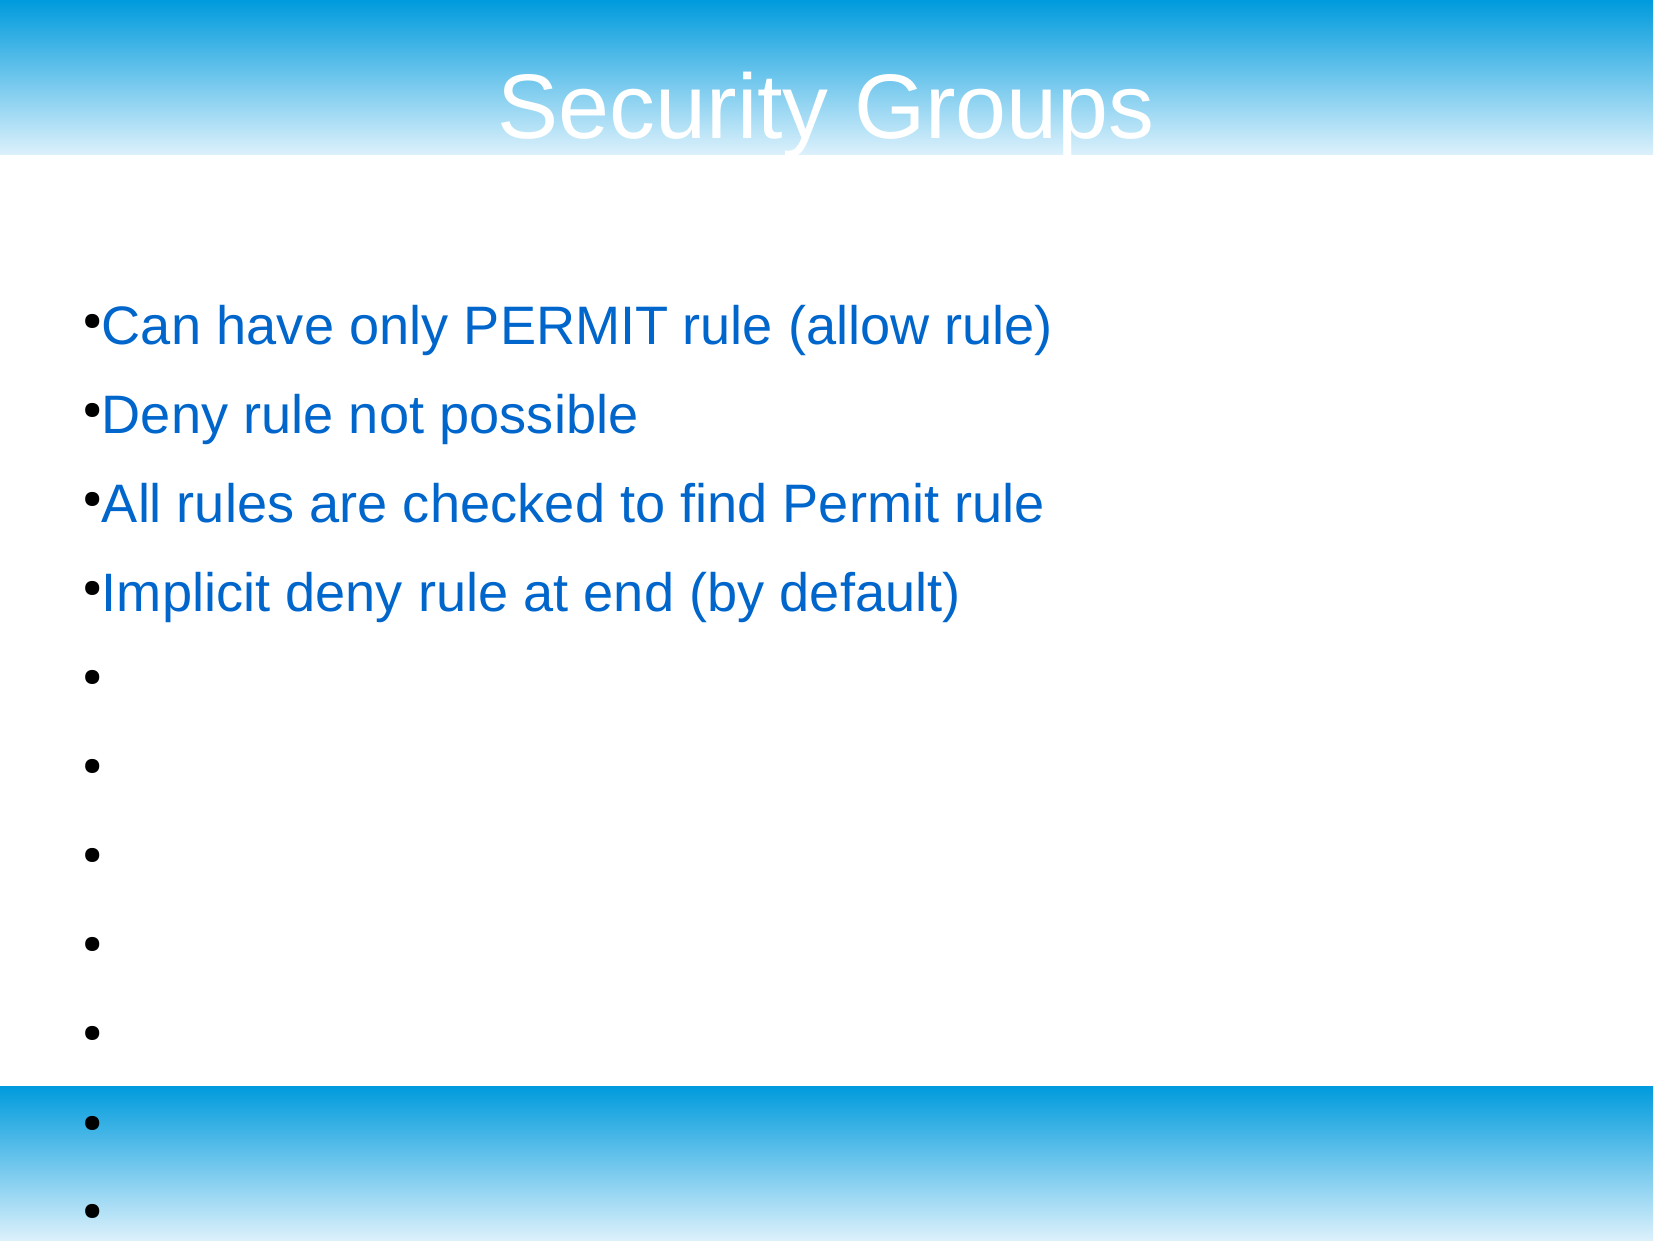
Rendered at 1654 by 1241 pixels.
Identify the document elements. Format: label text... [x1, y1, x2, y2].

list Can have only PERMIT rule (allow rule) Deny rule not possible All rules are checked to find Permit rule Implicit deny rule at end (by default) [82, 290, 1571, 1010]
title Security Groups [82, 49, 1571, 155]
